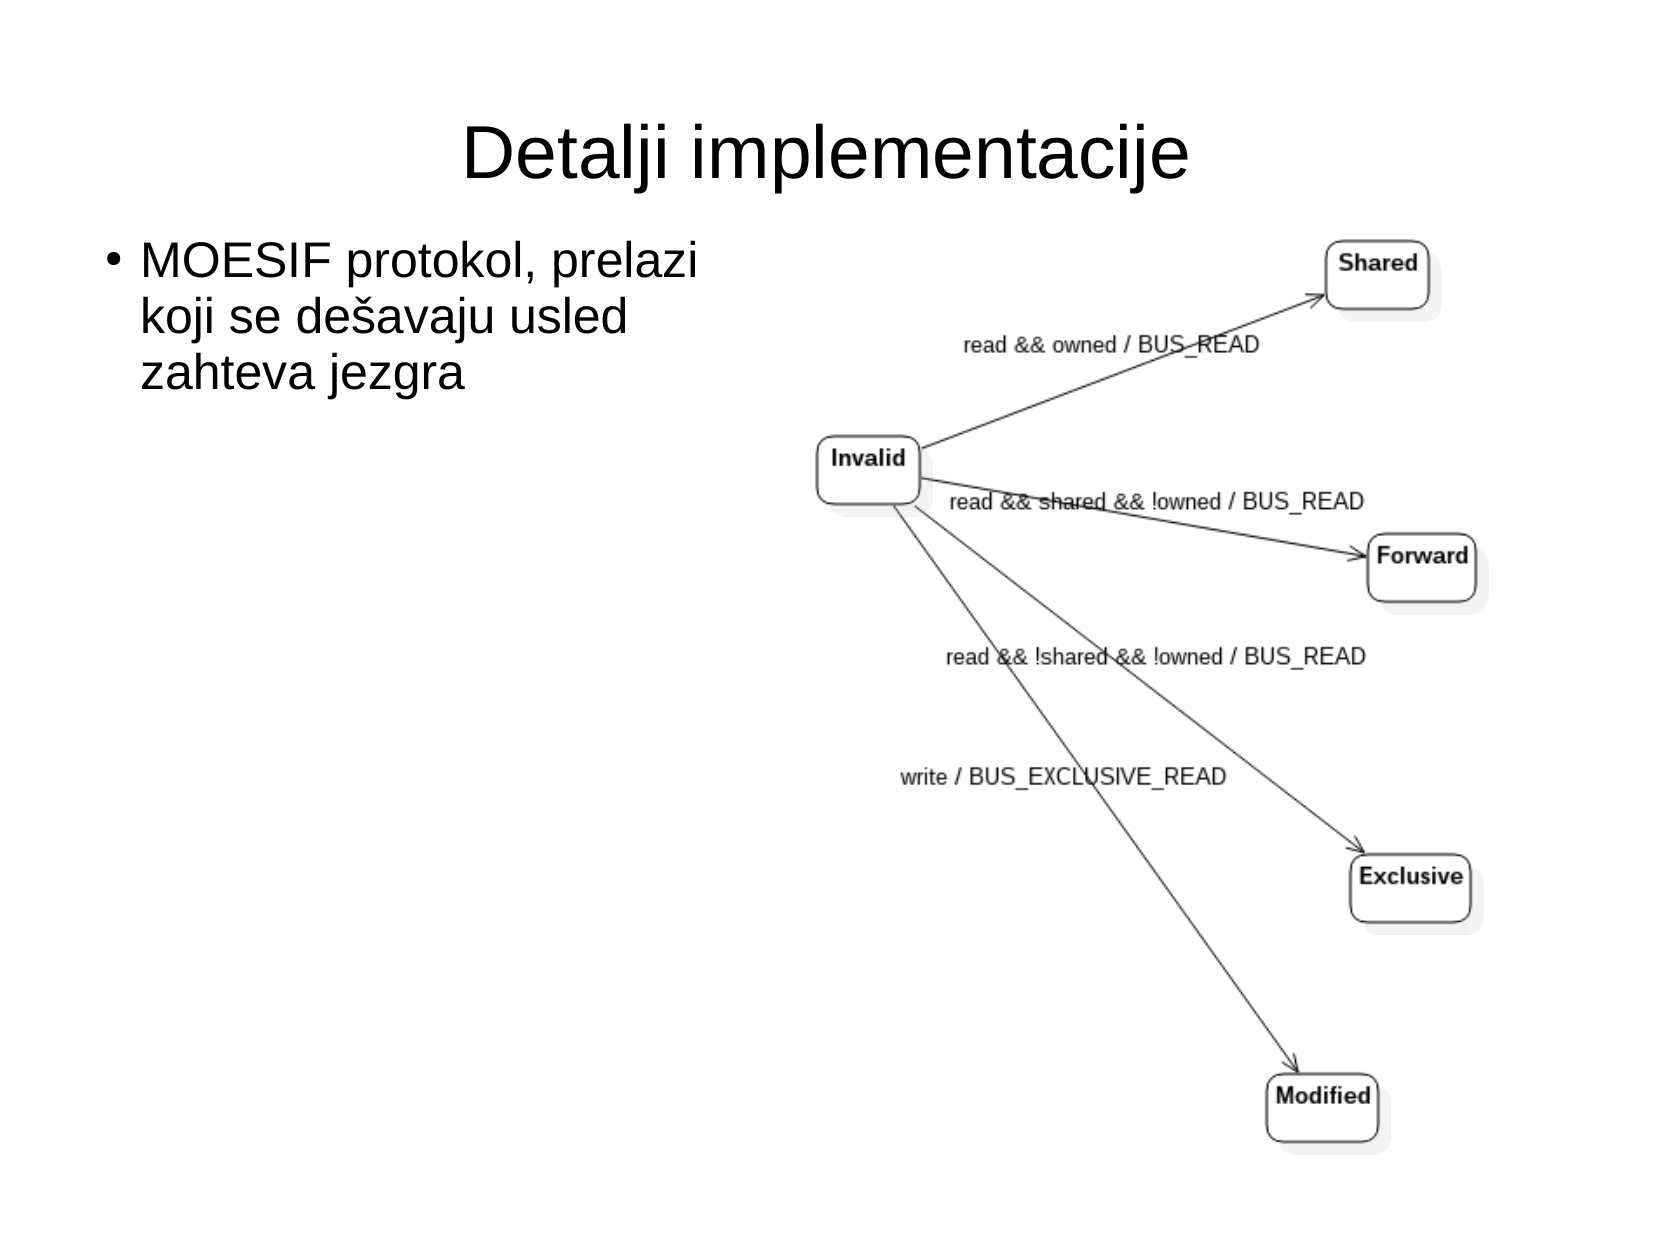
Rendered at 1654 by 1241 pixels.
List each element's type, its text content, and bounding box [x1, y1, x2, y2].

picture [800, 224, 1546, 1212]
title Detalji implementacije [82, 49, 1571, 257]
text_box MOESIF protokol, prelazi koji se dešavaju usled zahteva jezgra [90, 225, 781, 408]
